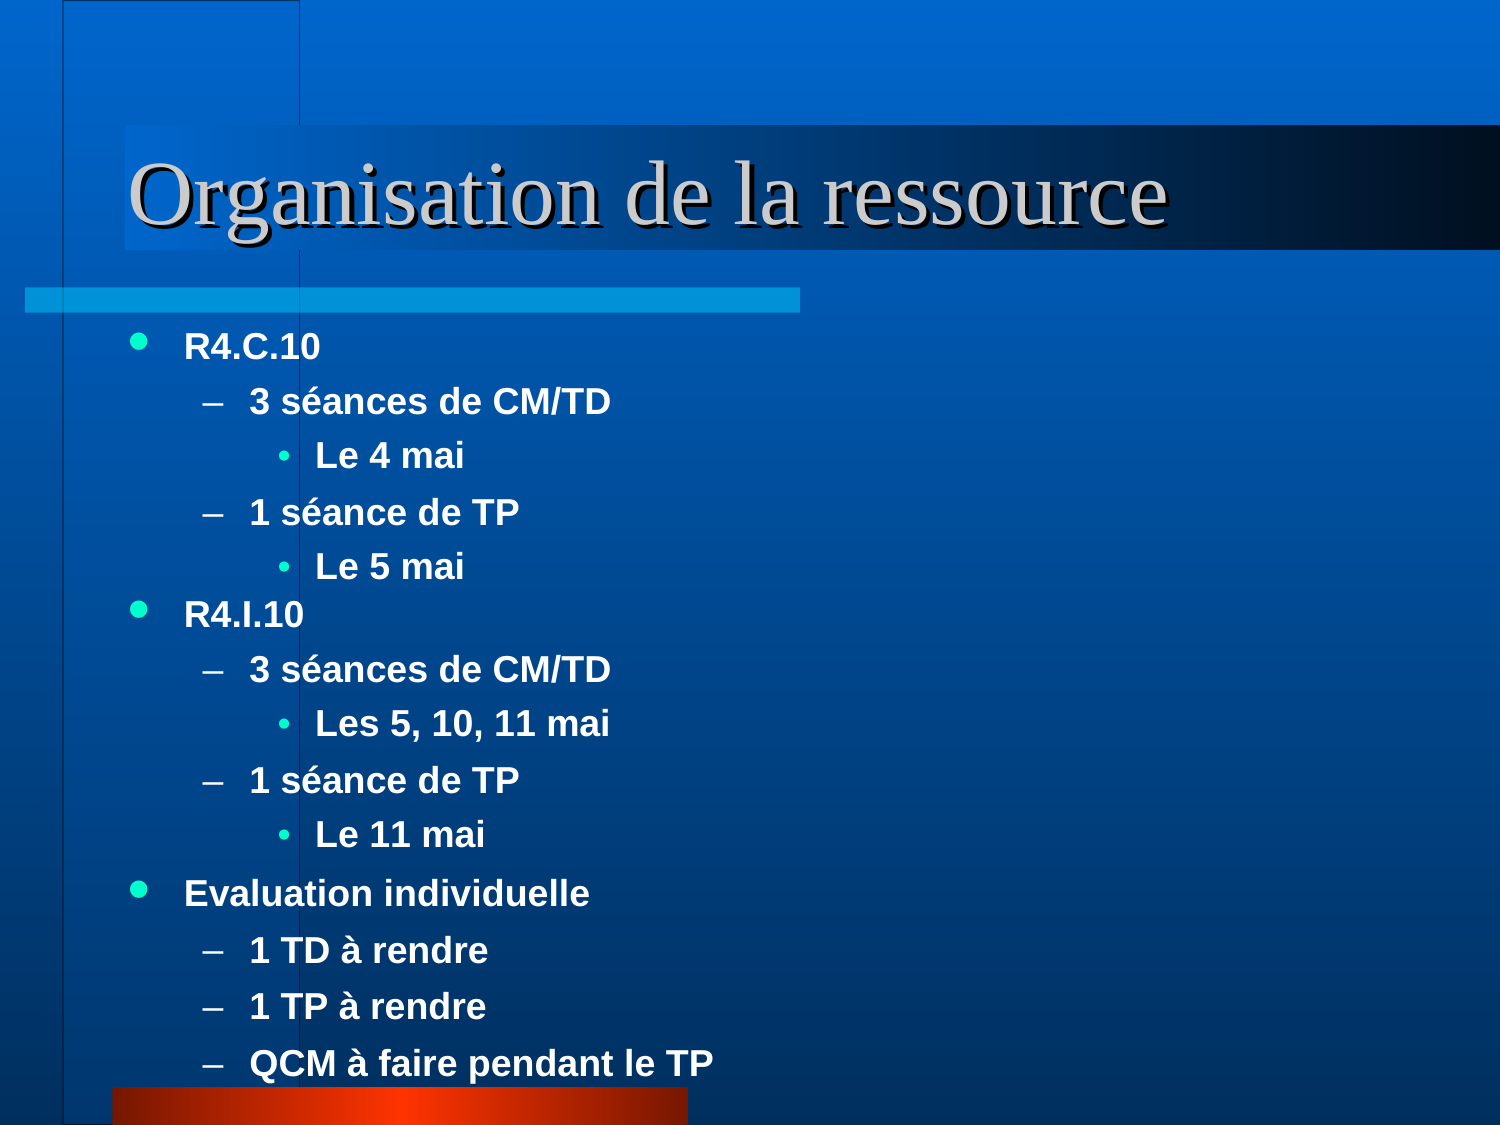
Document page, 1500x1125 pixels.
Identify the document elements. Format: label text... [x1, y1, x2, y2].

list R4.C.10 3 séances de CM/TD Le 4 mai 1 séance de TP Le 5 mai R4.I.10 3 séances de CM/TD Les 5, 10, 11 mai 1 séance de TP Le 11 mai Evaluation individuelle 1 TD à rendre 1 TP à rendre QCM à faire pendant le TP [112, 324, 1388, 1092]
title Organisation de la ressource [112, 99, 1388, 288]
